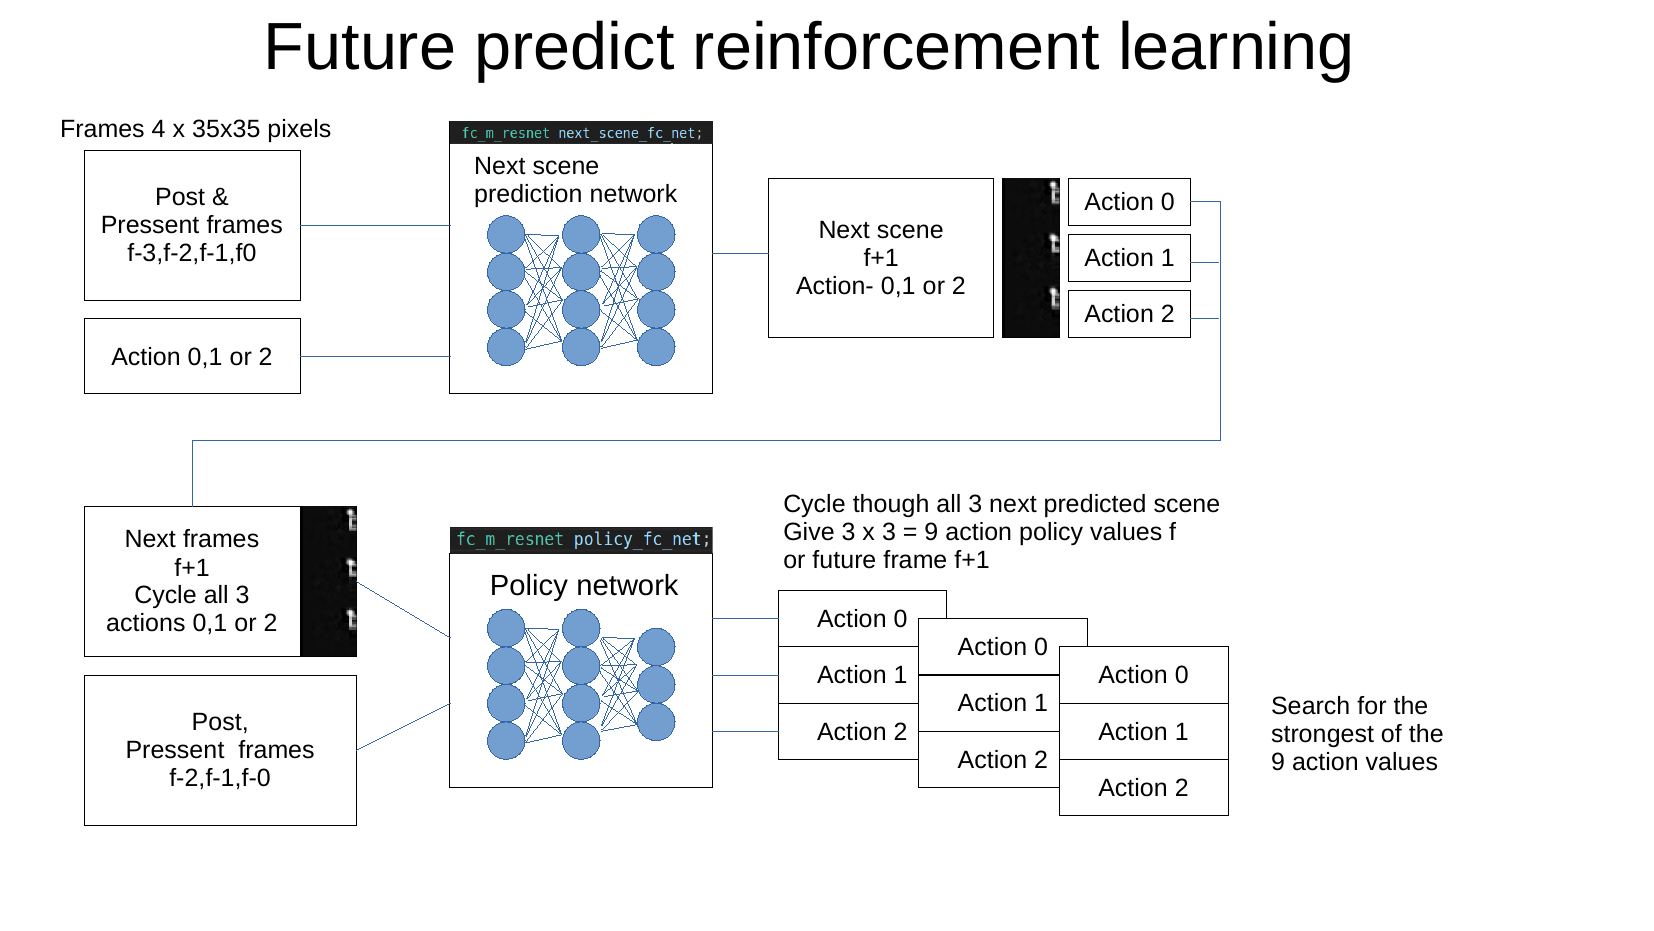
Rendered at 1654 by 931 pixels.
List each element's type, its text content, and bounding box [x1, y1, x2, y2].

text_box Action 1 [918, 675, 1059, 731]
text_box Policy network [475, 561, 694, 610]
text_box Post & Pressent frames f-3,f-2,f-1,f0 [84, 151, 301, 301]
picture [450, 121, 713, 144]
text_box Action 2 [918, 731, 1059, 788]
text_box Search for the strongest of the 9 action values [1256, 684, 1467, 784]
title Future predict reinforcement learning [75, 8, 1564, 85]
text_box Next scene prediction network [459, 144, 693, 216]
text_box Action 0 [1068, 178, 1191, 226]
picture [300, 506, 357, 657]
text_box Next frames f+1 Cycle all 3 actions 0,1 or 2 [84, 506, 300, 657]
picture [450, 527, 713, 554]
text_box Post, Pressent frames f-2,f-1,f-0 [84, 675, 357, 826]
picture [1002, 178, 1060, 338]
text_box Frames 4 x 35x35 pixels [45, 107, 347, 151]
text_box Action 2 [778, 703, 918, 760]
text_box Cycle though all 3 next predicted scene Give 3 x 3 = 9 action policy values f or future frame f+1 [768, 482, 1244, 582]
text_box Action 0 [918, 618, 1088, 675]
text_box Action 0,1 or 2 [84, 318, 301, 394]
text_box Action 2 [1068, 290, 1191, 338]
text_box Action 0 [778, 590, 947, 646]
text_box Action 2 [1059, 759, 1229, 816]
text_box Action 1 [1068, 234, 1191, 282]
text_box Action 1 [1059, 703, 1229, 759]
text_box Action 0 [1059, 646, 1229, 703]
text_box [449, 121, 713, 394]
text_box Next scene f+1 Action- 0,1 or 2 [768, 178, 994, 338]
text_box Action 1 [778, 646, 918, 703]
text_box [449, 553, 713, 788]
